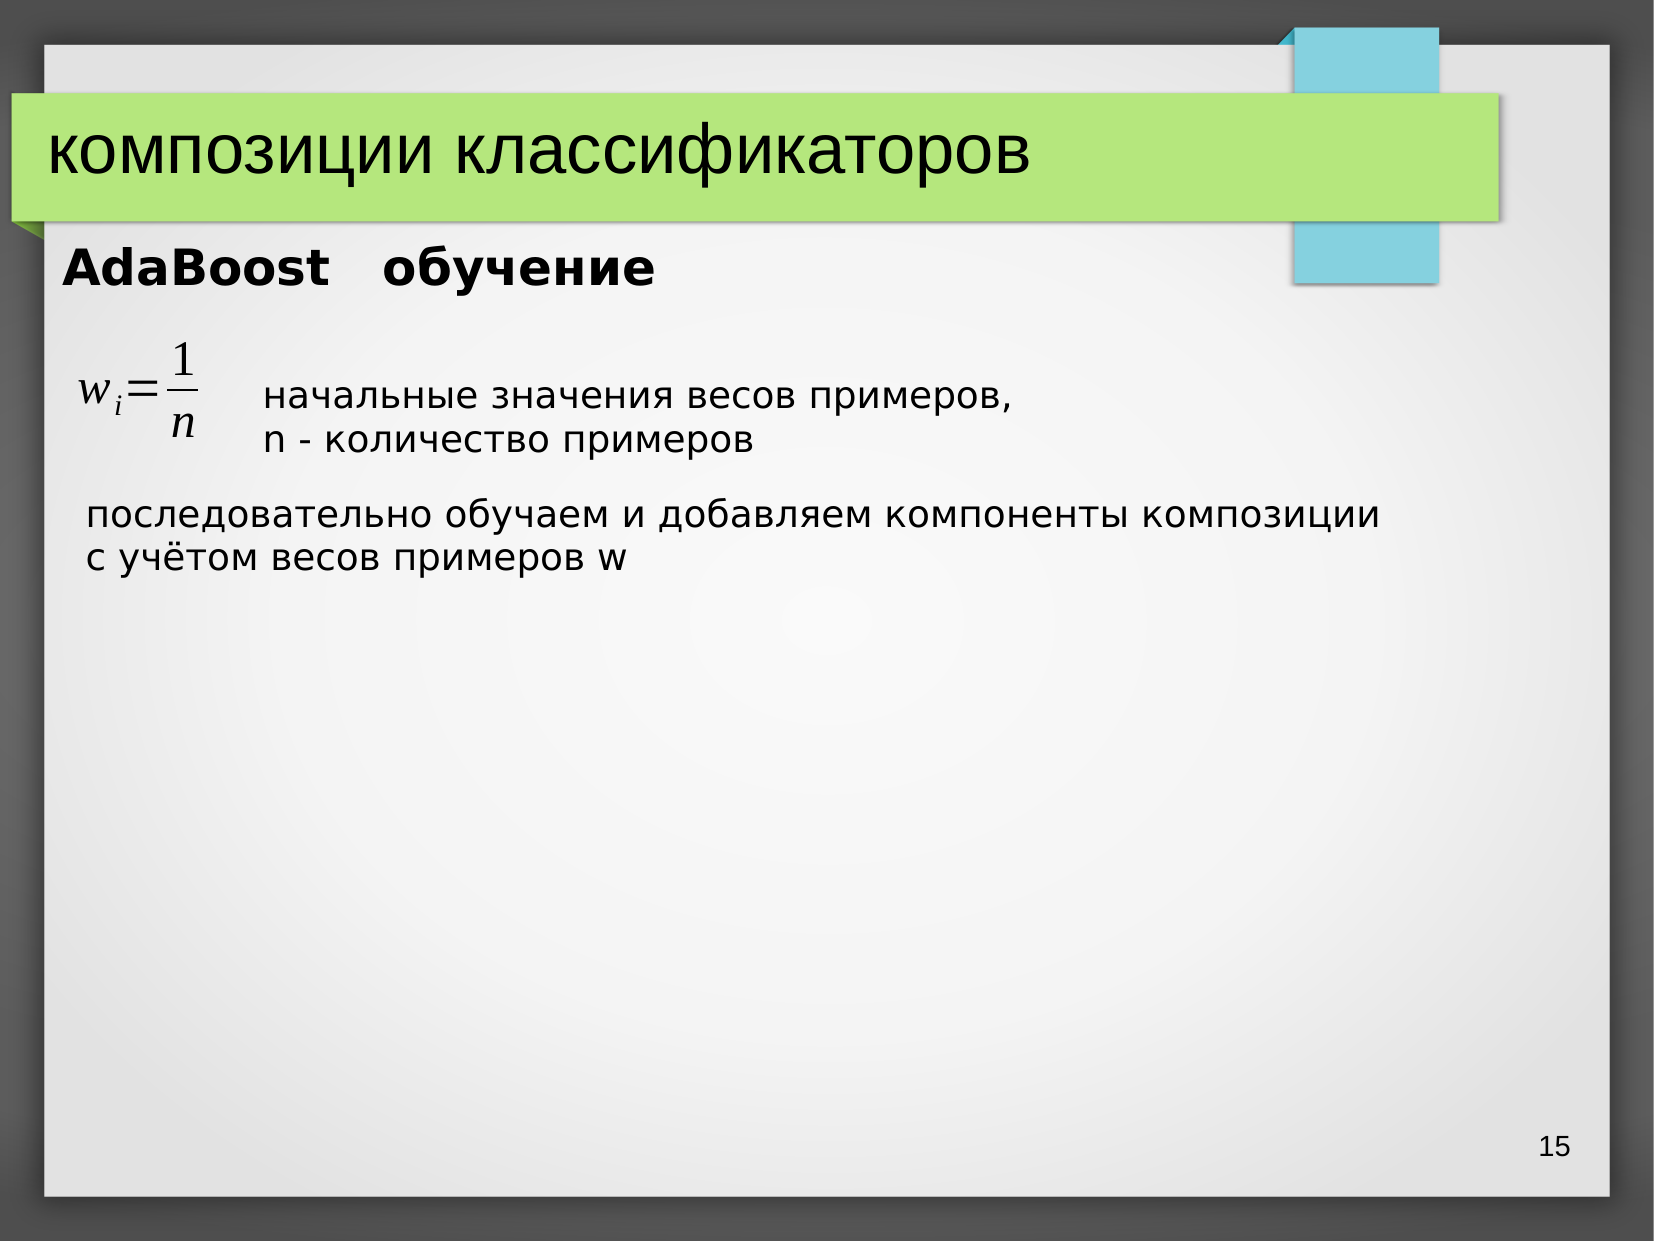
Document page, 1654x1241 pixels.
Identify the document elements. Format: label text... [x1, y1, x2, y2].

text_box последовательно обучаем и добавляем компоненты композиции с учётом весов примеров w [70, 484, 1406, 587]
title композиции классификаторов [47, 109, 1501, 189]
text_box AdaBoost обучение [47, 231, 768, 305]
chart [70, 330, 207, 449]
picture [0, 0, 1654, 1241]
text_box начальные значения весов примеров, n - количество примеров [248, 366, 1072, 469]
